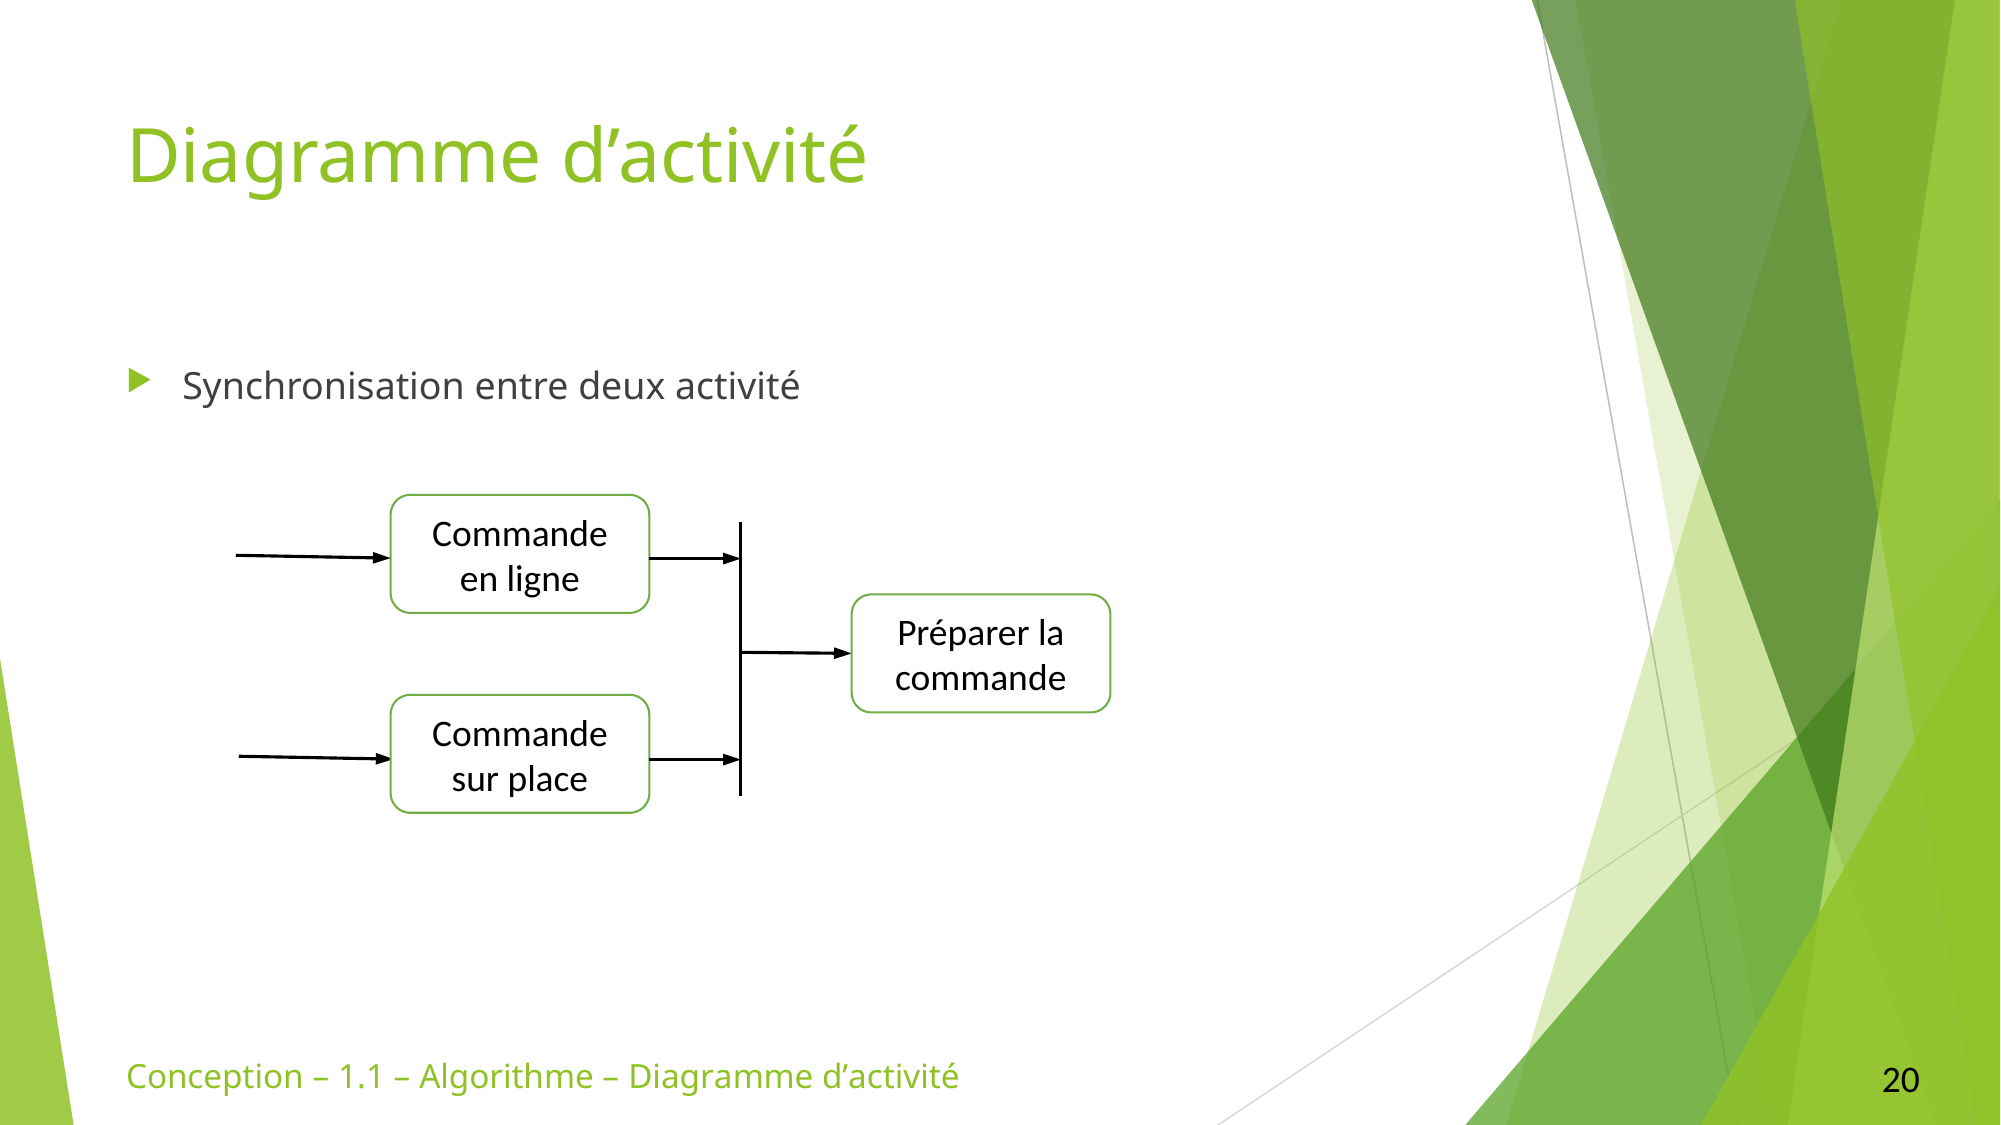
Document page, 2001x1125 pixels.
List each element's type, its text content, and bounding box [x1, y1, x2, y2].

text_box Conception – 1.1 – Algorithme – Diagramme d’activité [111, 1047, 1094, 1109]
text_box Commande sur place [390, 694, 650, 813]
text_box Préparer la commande [851, 594, 1111, 713]
text_box Commande en ligne [390, 494, 650, 613]
list Synchronisation entre deux activité [111, 354, 1522, 478]
text_box 19 [1866, 1047, 1979, 1108]
title Diagramme d’activité [111, 99, 1522, 317]
